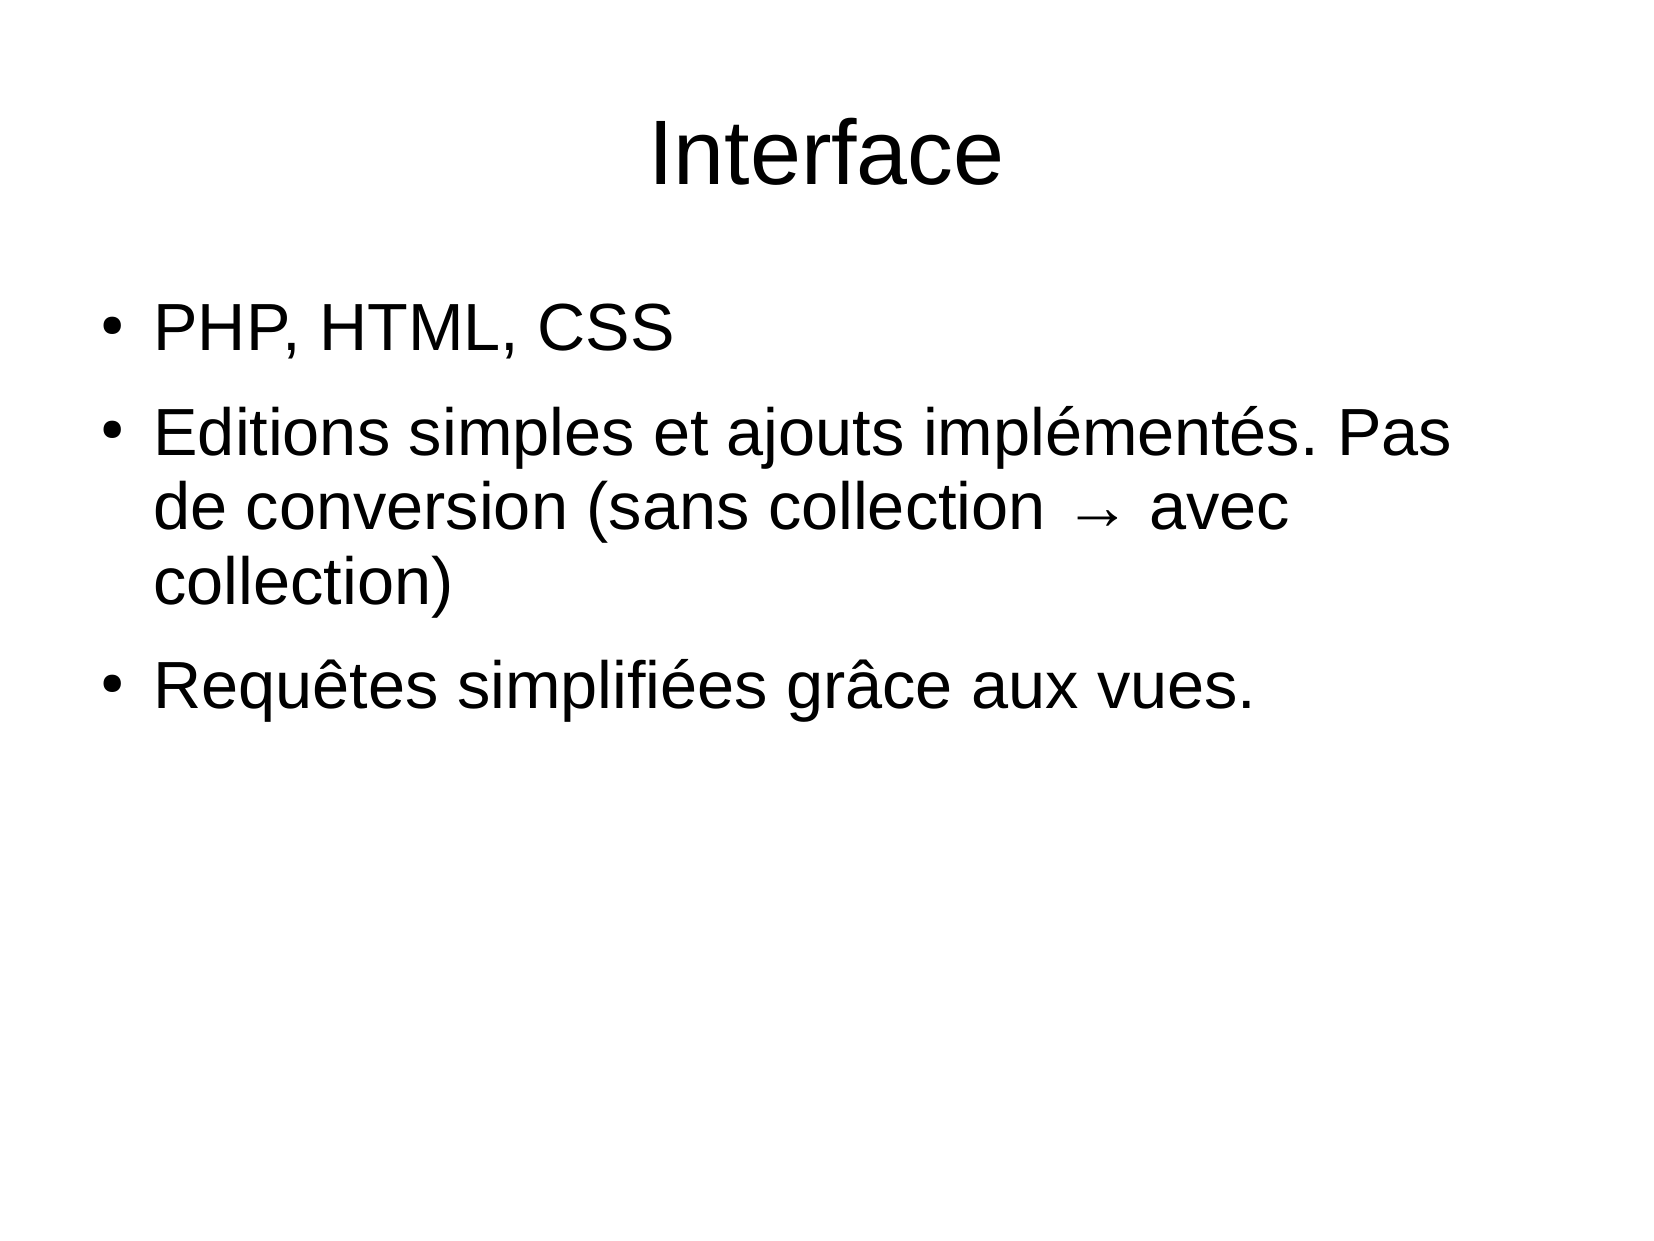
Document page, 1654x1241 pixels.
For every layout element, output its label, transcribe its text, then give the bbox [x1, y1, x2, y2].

title Interface [82, 49, 1571, 257]
list PHP, HTML, CSS Editions simples et ajouts implémentés. Pas de conversion (sans collection → avec collection) Requêtes simplifiées grâce aux vues. [82, 290, 1538, 1010]
